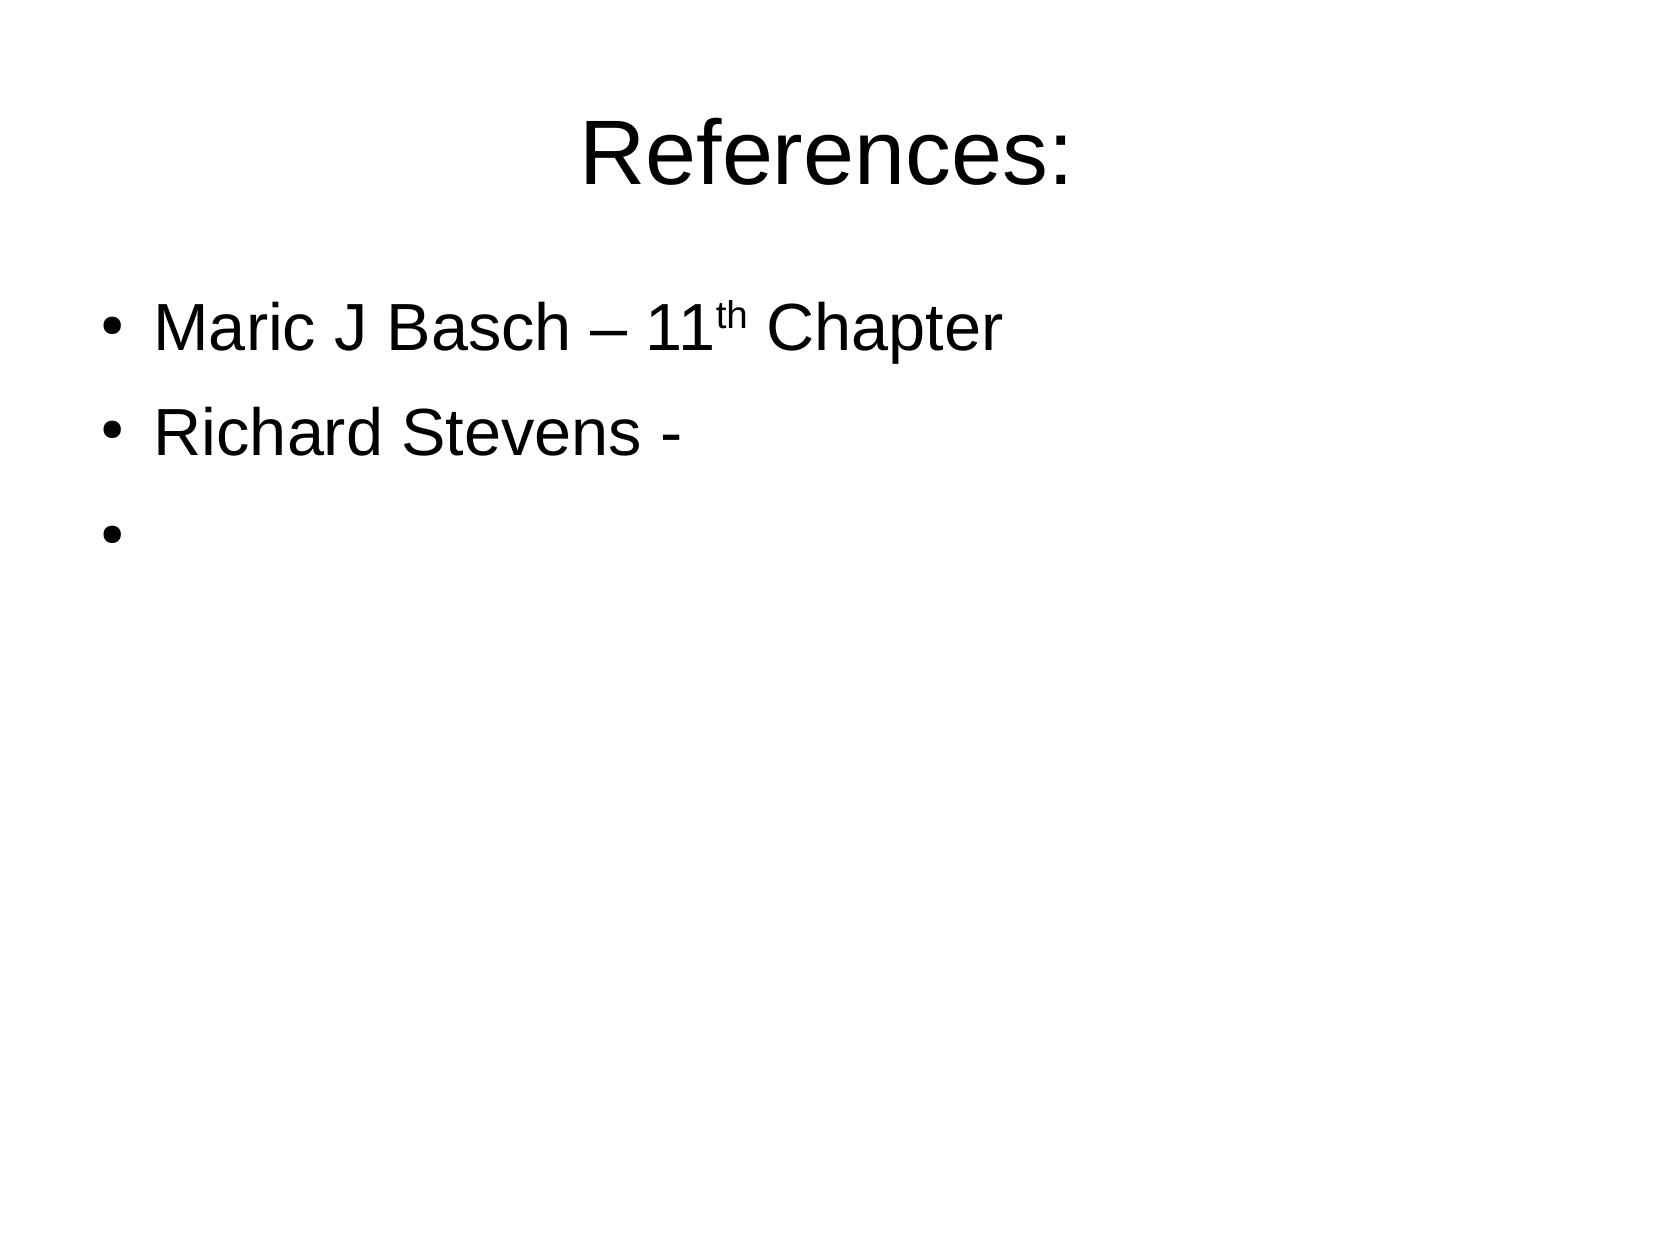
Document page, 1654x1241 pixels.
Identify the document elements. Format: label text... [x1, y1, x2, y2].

title References: [82, 49, 1571, 257]
list Maric J Basch – 11th Chapter Richard Stevens - [82, 290, 1571, 1010]
